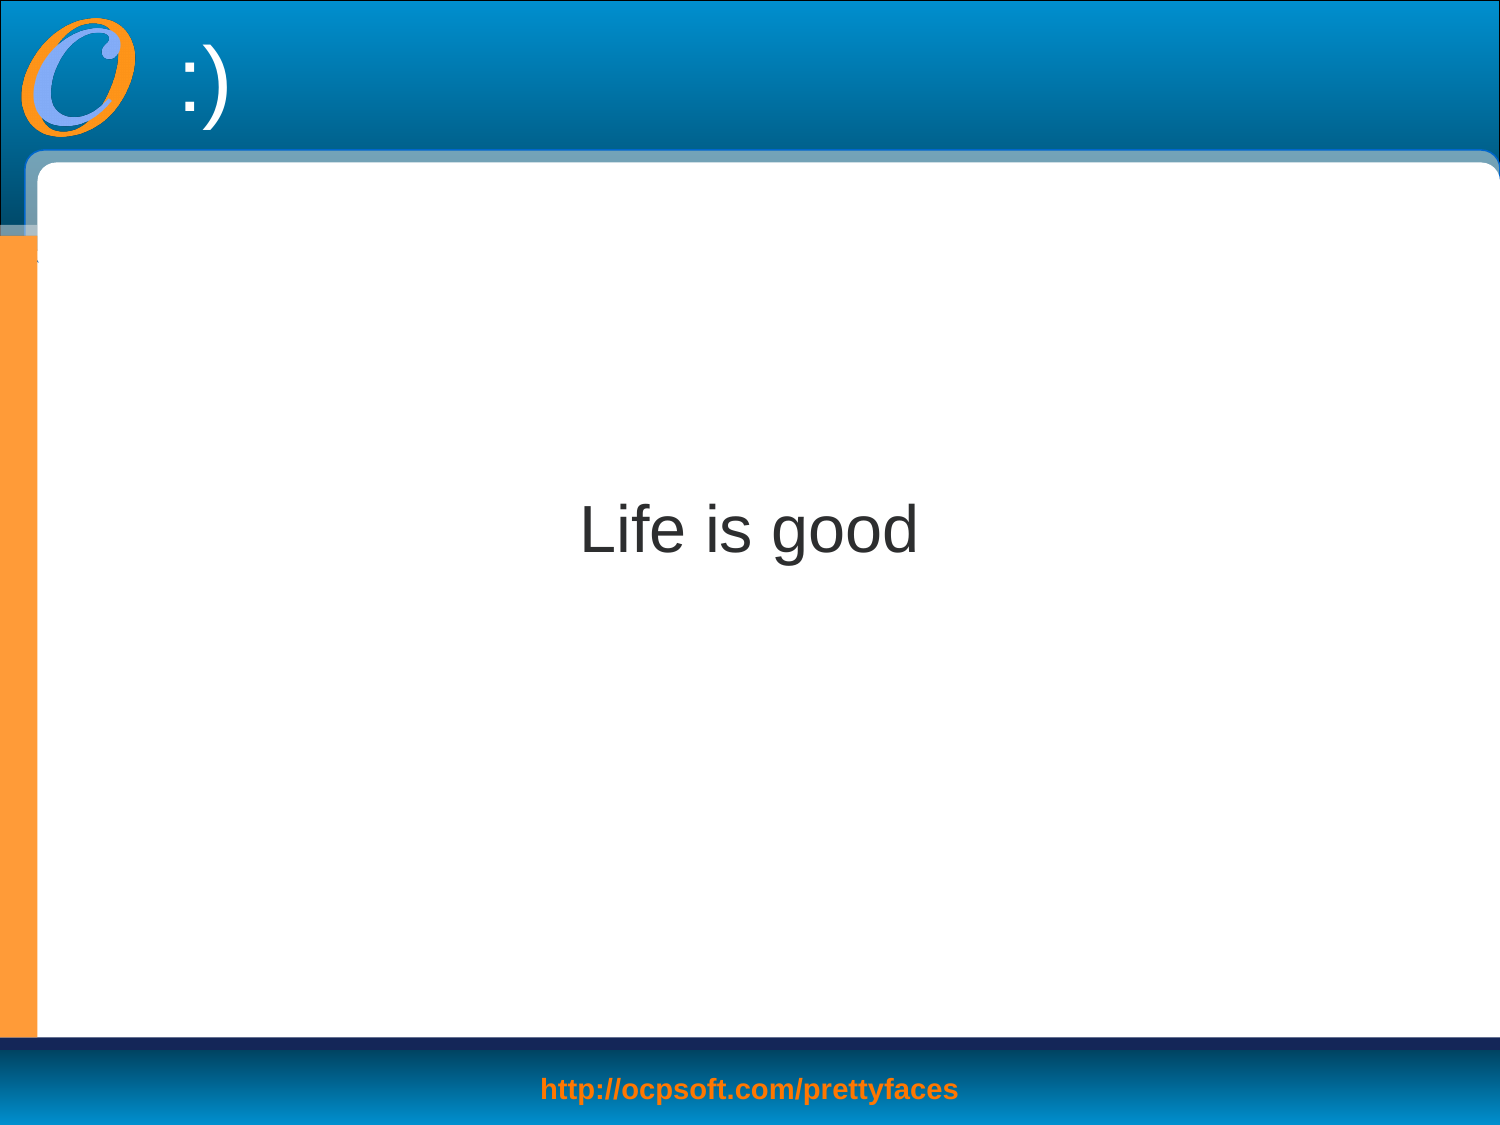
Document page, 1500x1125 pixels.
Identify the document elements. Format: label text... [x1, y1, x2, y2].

list Life is good [75, 187, 1425, 1005]
title :) [162, 11, 1463, 138]
picture [22, 19, 135, 136]
